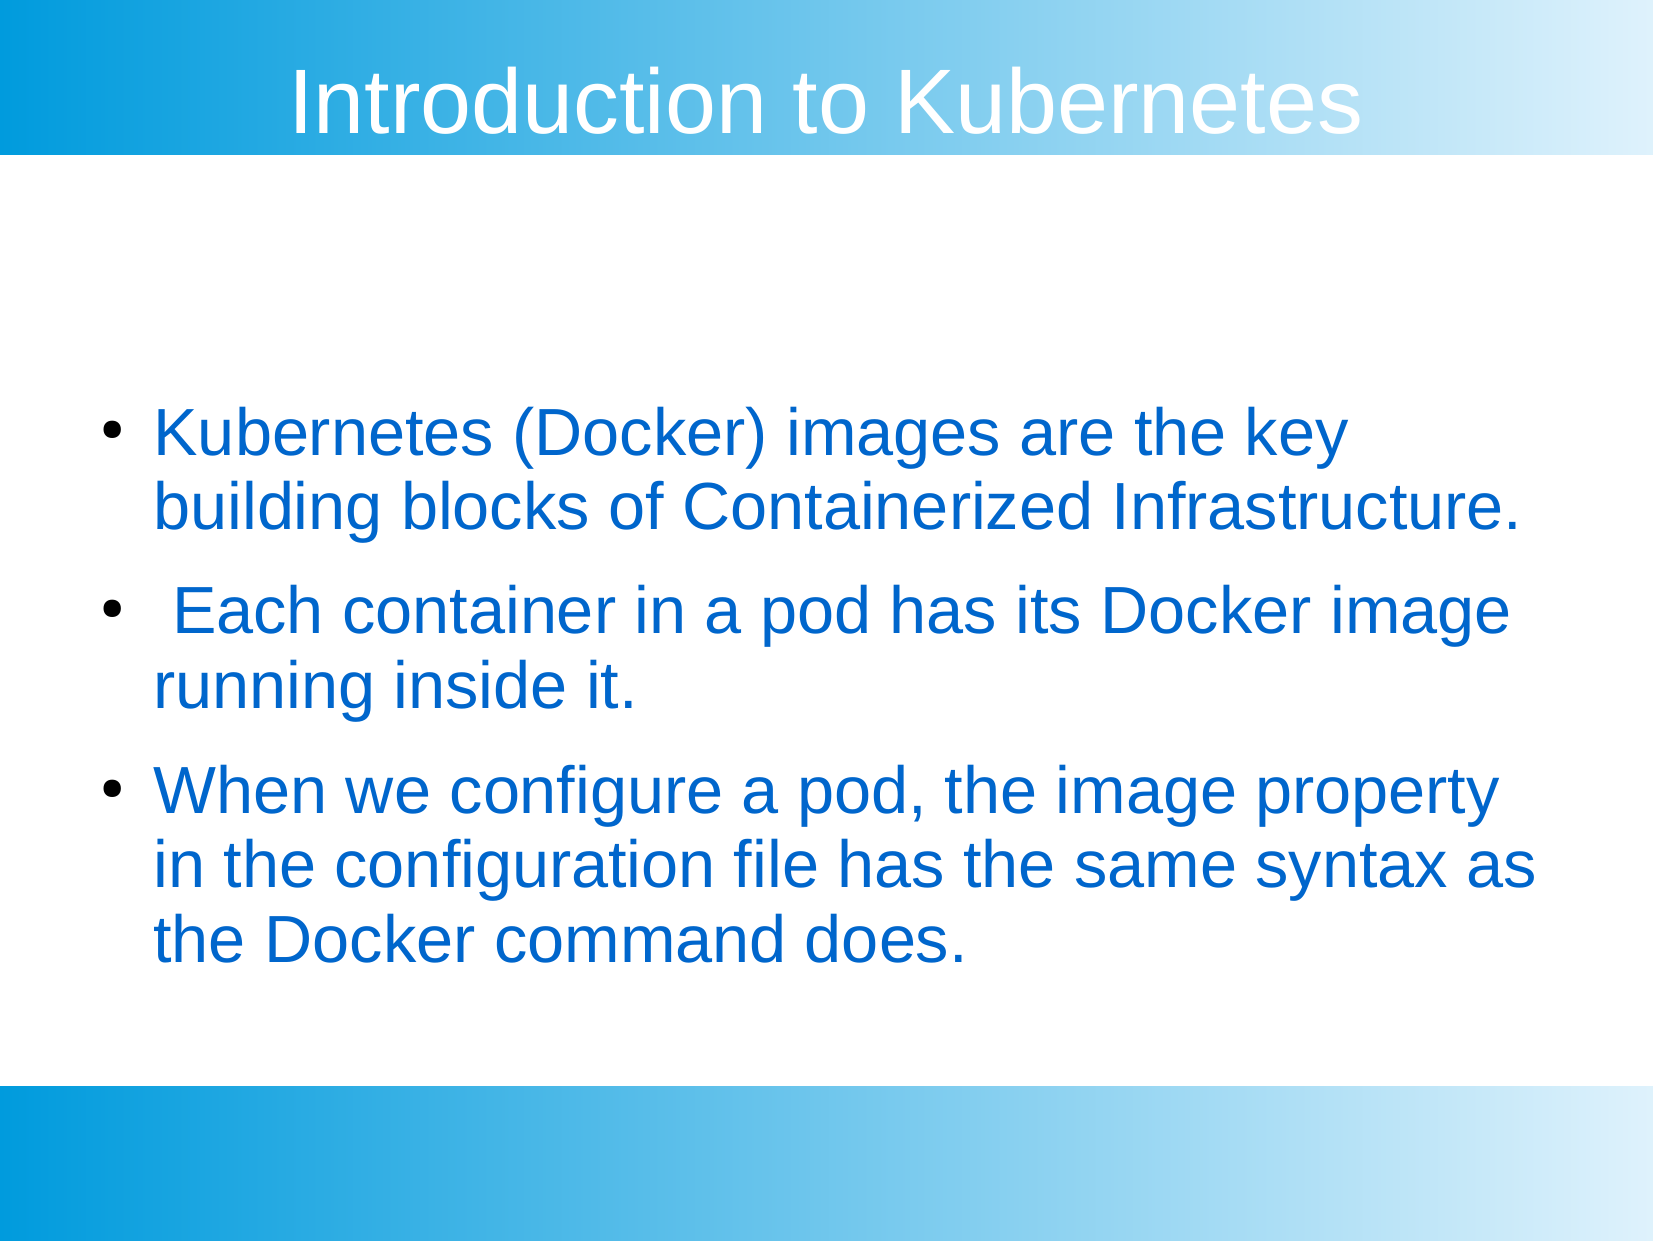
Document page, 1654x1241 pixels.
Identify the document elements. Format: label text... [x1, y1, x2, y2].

title Introduction to Kubernetes [82, 49, 1571, 155]
list Kubernetes (Docker) images are the key building blocks of Containerized Infrastructure. Each container in a pod has its Docker image running inside it. When we configure a pod, the image property in the configuration file has the same syntax as the Docker command does. [82, 290, 1571, 756]
